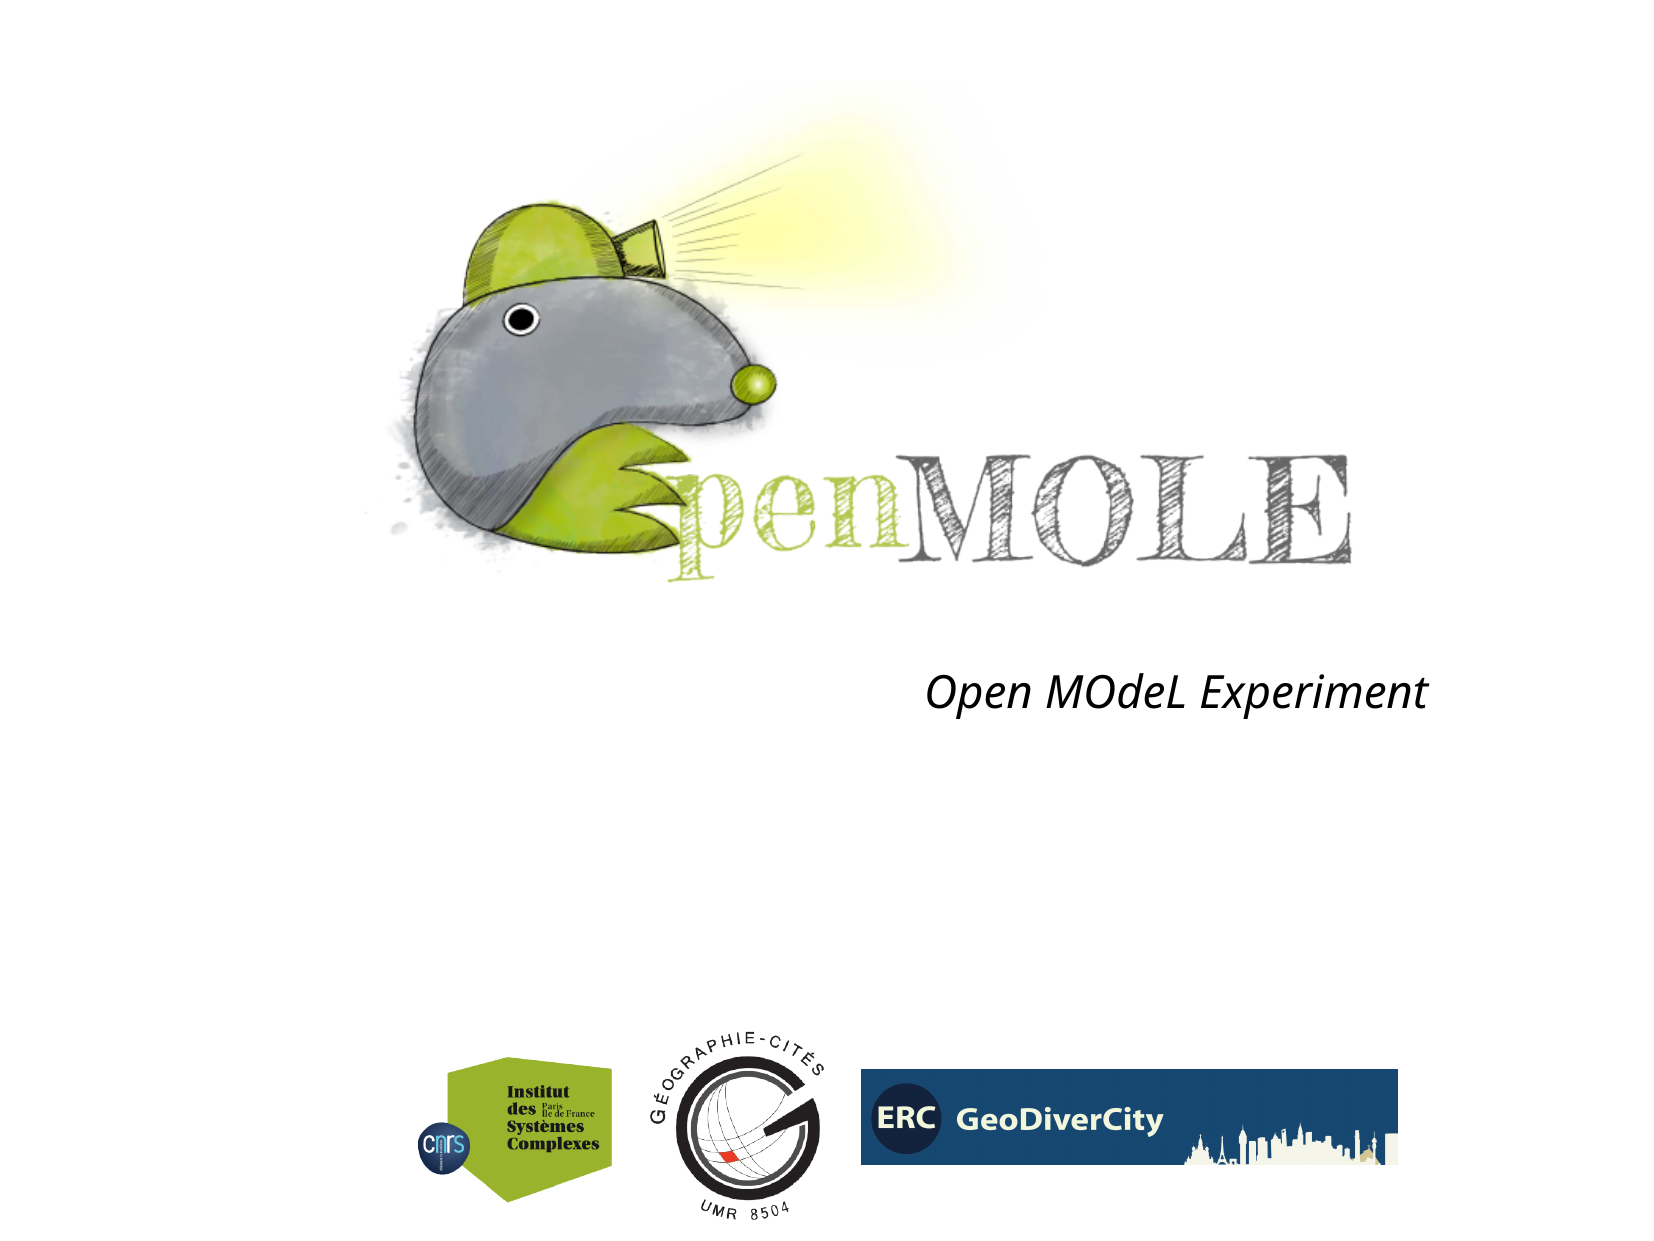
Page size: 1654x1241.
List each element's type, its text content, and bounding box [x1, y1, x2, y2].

text_box Open MOdeL Experiment [909, 652, 1560, 780]
picture [861, 1069, 1398, 1165]
picture [413, 1028, 616, 1231]
picture [318, 26, 1430, 650]
picture [626, 1015, 847, 1236]
